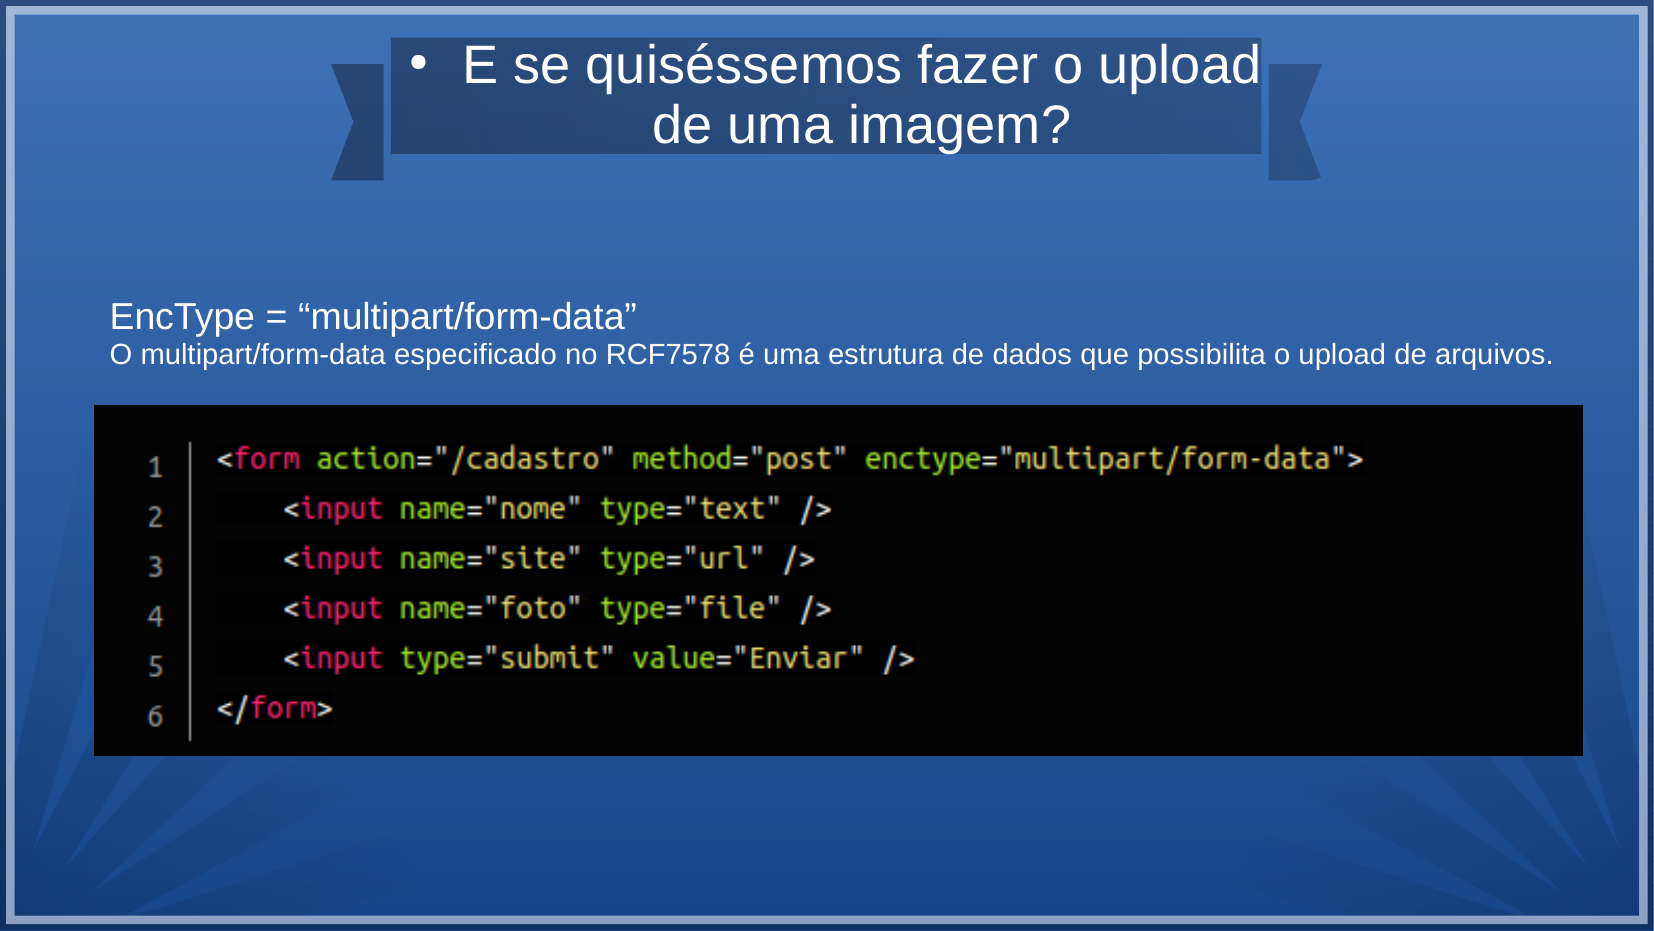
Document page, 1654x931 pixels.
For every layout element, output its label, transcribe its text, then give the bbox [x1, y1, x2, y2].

text_box EncType = “multipart/form-data” O multipart/form-data especificado no RCF7578 é uma estrutura de dados que possibilita o upload de arquivos. [94, 288, 1571, 378]
picture [94, 405, 1583, 756]
title E se quiséssemos fazer o upload de uma imagem? [389, 33, 1264, 156]
